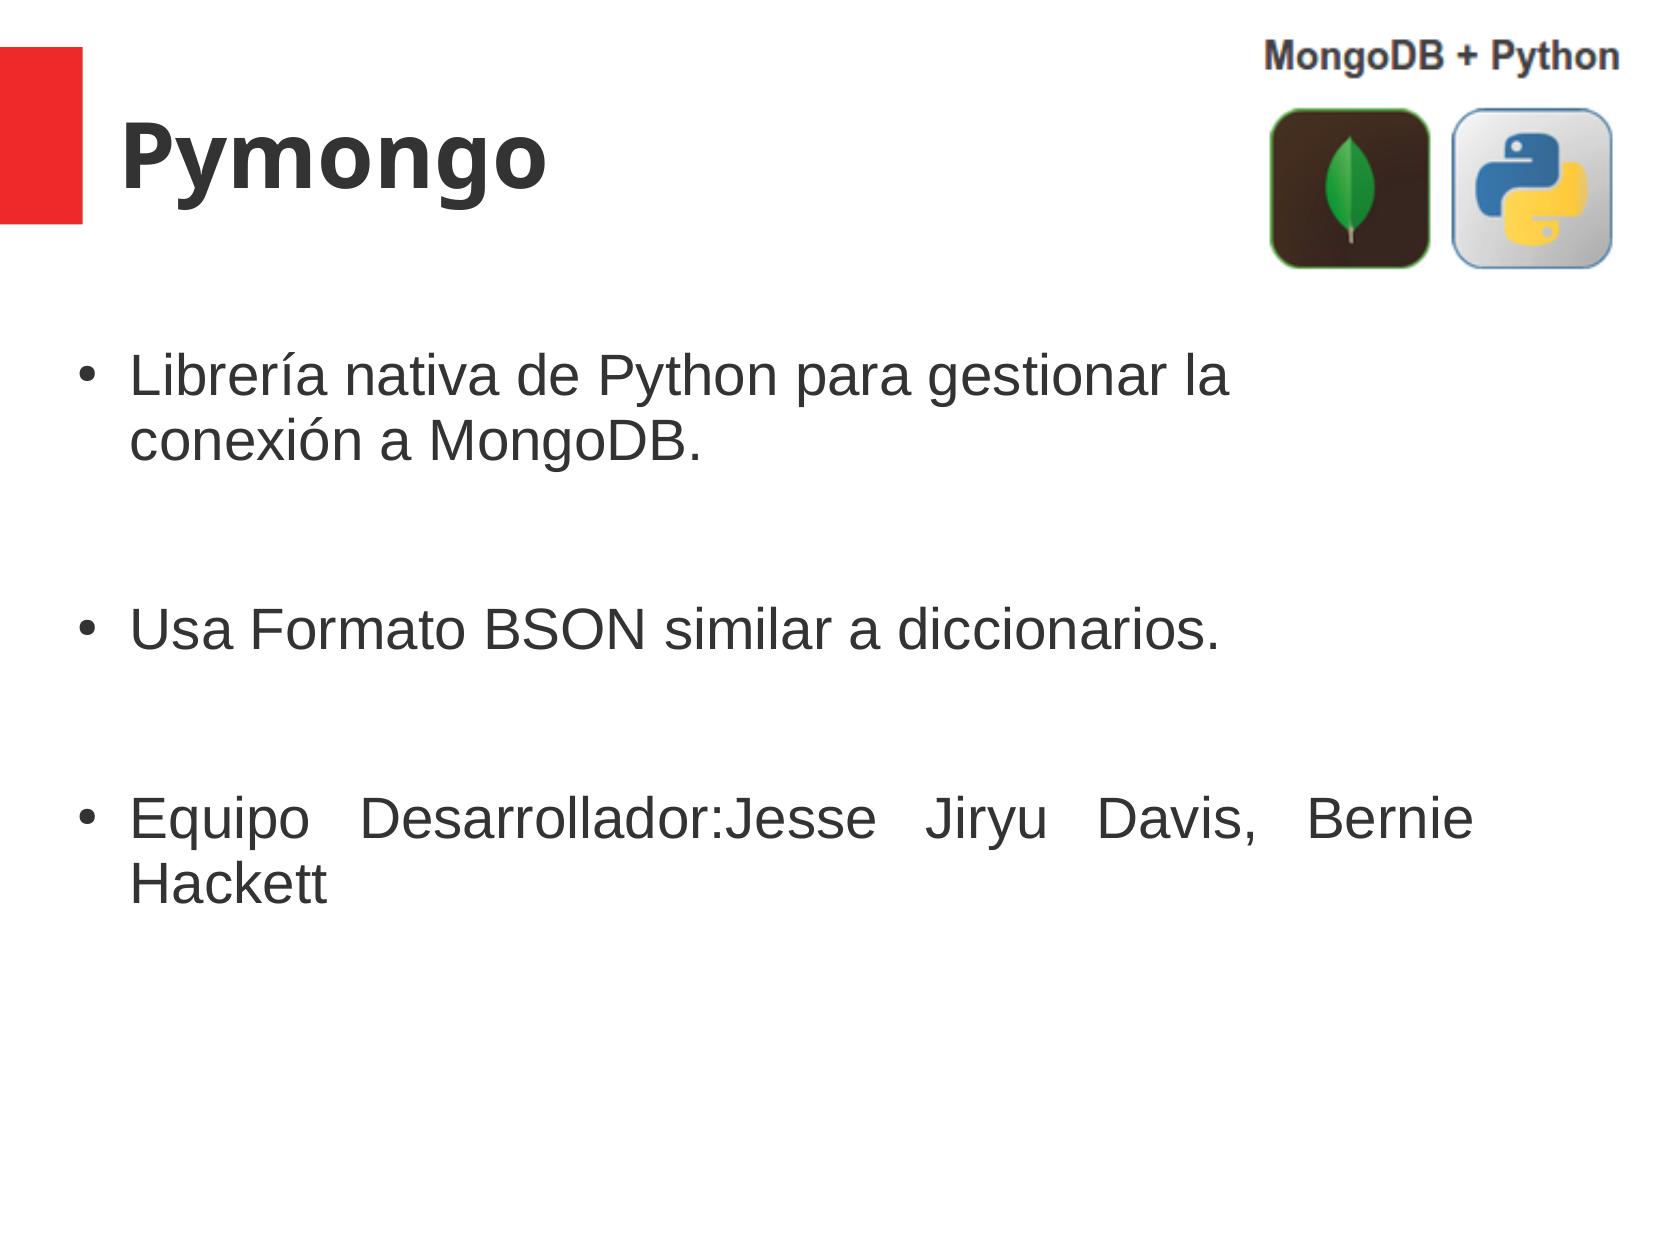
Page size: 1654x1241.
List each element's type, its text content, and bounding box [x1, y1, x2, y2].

title Pymongo [118, 49, 1251, 248]
picture [1251, 23, 1630, 278]
list Librería nativa de Python para gestionar la conexión a MongoDB. Usa Formato BSON similar a diccionarios. Equipo Desarrollador:Jesse Jiryu Davis, Bernie Hackett [59, 248, 1477, 1039]
